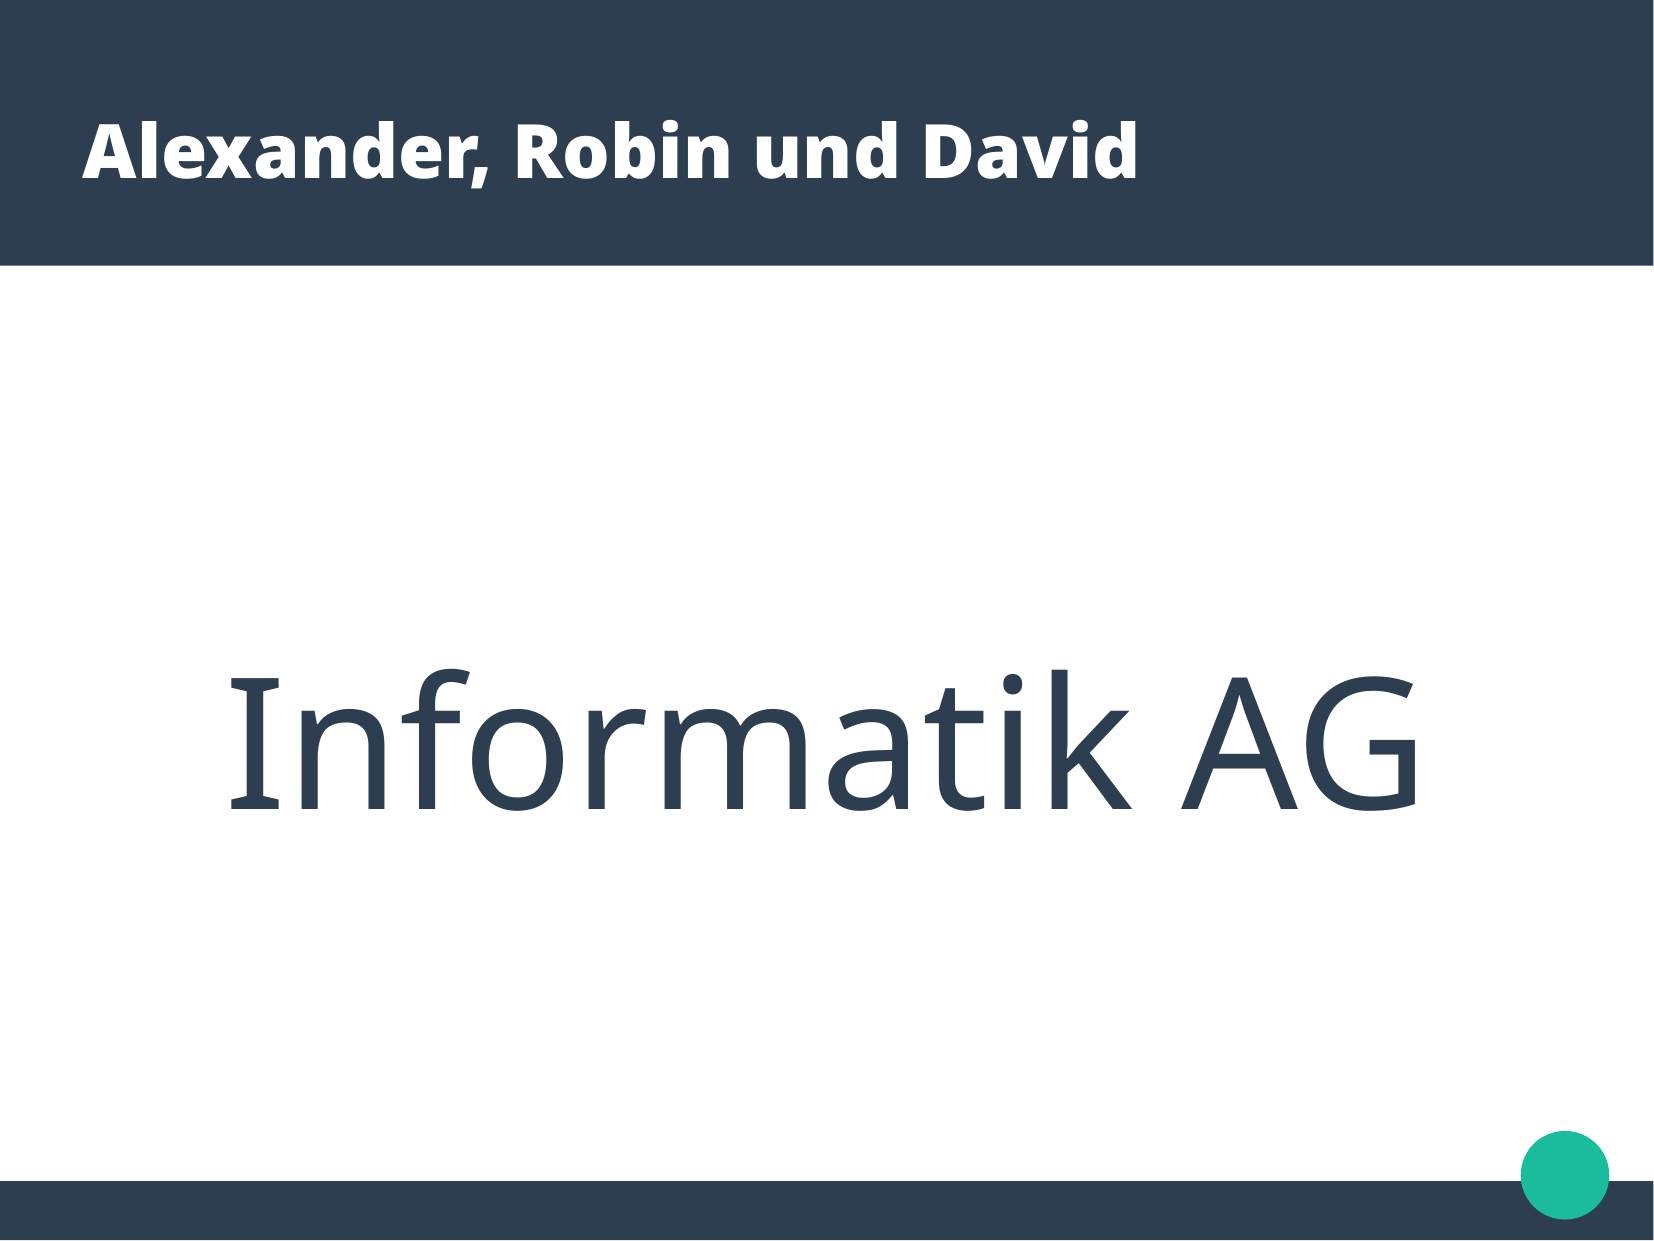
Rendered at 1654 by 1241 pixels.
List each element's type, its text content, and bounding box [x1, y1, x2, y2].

title Alexander, Robin und David [82, 47, 1235, 252]
subtitle Informatik AG [59, 324, 1595, 1152]
